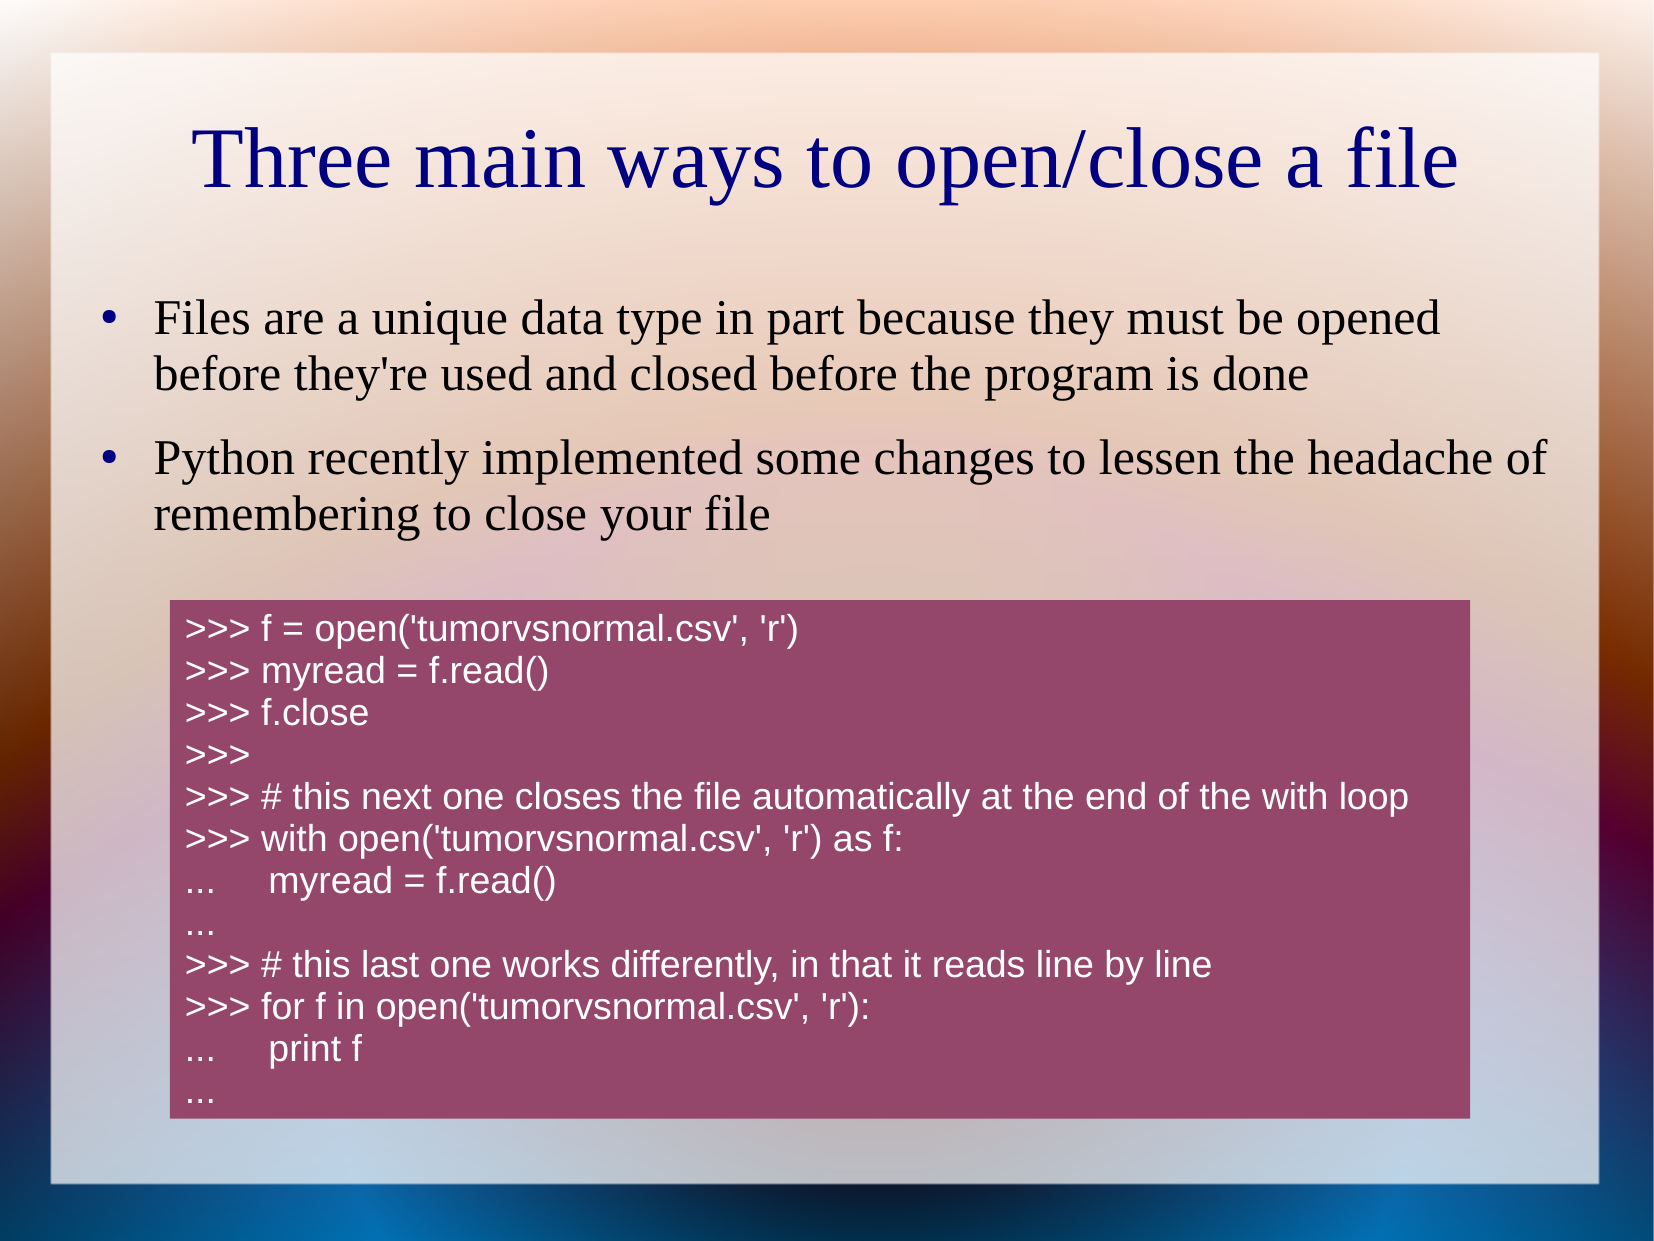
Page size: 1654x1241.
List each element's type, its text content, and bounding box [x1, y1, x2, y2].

picture [0, 0, 1654, 1241]
text_box >>> f = open('tumorvsnormal.csv', 'r') >>> myread = f.read() >>> f.close >>> >>> # this next one closes the file automatically at the end of the with loop >>> with open('tumorvsnormal.csv', 'r') as f: ... myread = f.read() ... >>> # this last one works differently, in that it reads line by line >>> for f in open('tumorvsnormal.csv', 'r'): ... print f ... [169, 600, 1471, 1119]
list Files are a unique data type in part because they must be opened before they're used and closed before the program is done Python recently implemented some changes to lessen the headache of remembering to close your file [82, 290, 1571, 571]
title Three main ways to open/close a file [82, 55, 1571, 263]
